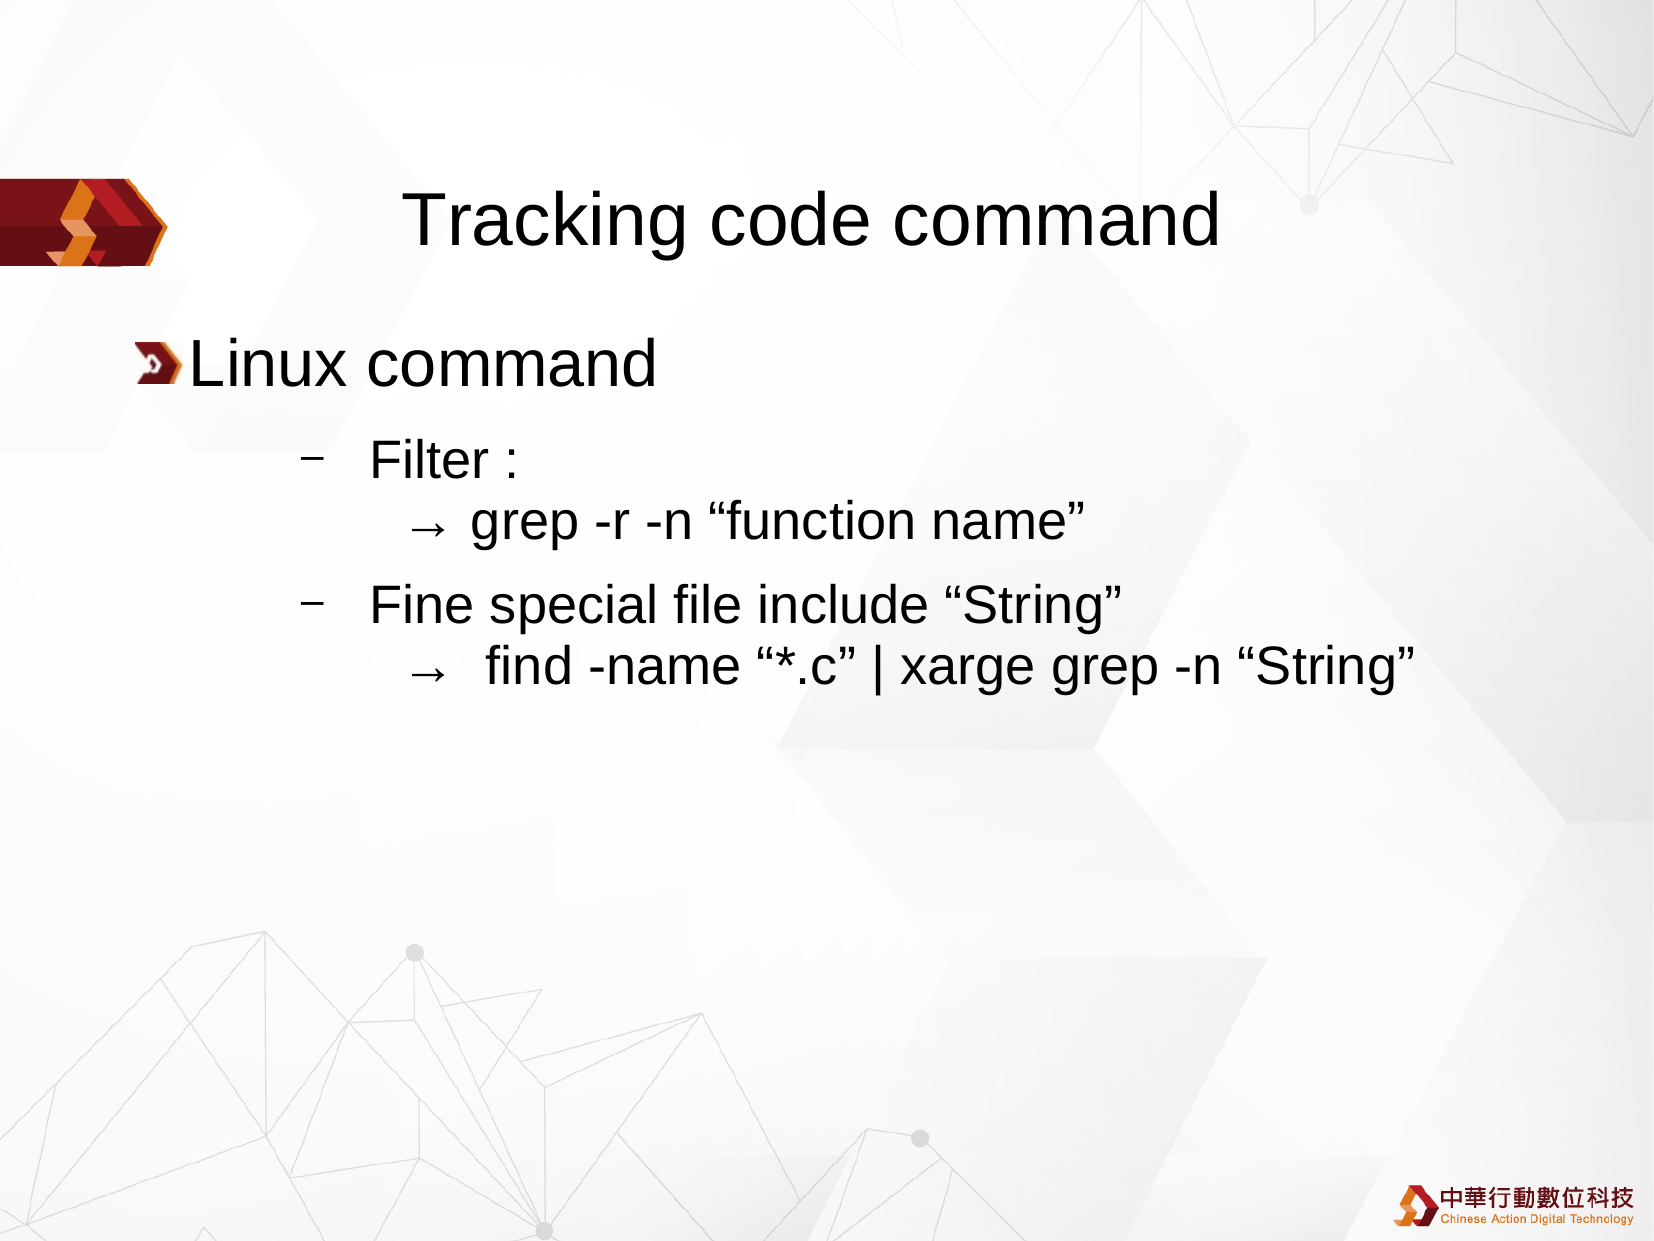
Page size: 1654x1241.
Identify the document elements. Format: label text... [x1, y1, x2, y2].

title Tracking code command [118, 135, 1506, 304]
list Linux command Filter : → grep -r -n “function name” Fine special file include “String” → find -name “*.c” | xarge grep -n “String” [118, 325, 1571, 1045]
picture [0, 0, 1654, 1241]
